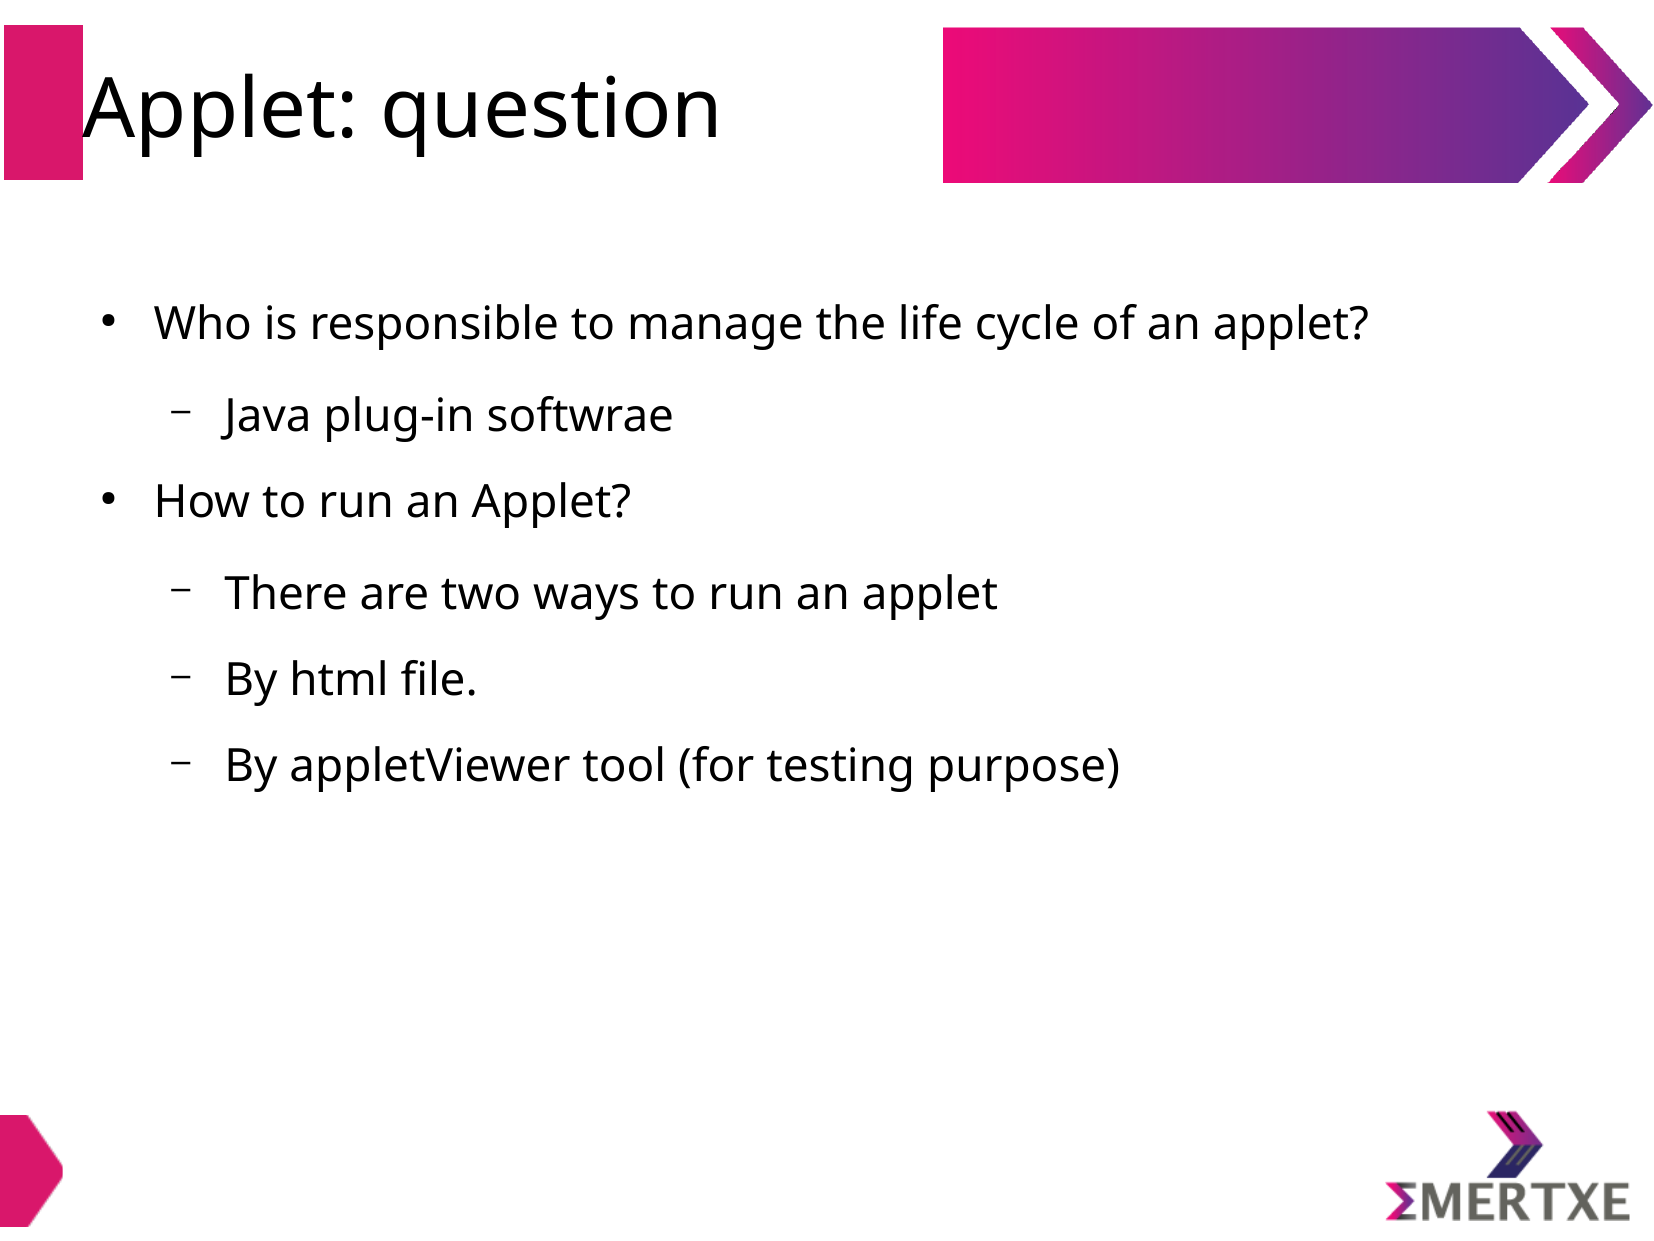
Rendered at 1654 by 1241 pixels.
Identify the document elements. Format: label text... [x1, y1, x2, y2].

list Who is responsible to manage the life cycle of an applet? Java plug-in softwrae How to run an Applet? There are two ways to run an applet By html file. By appletViewer tool (for testing purpose) [82, 290, 1571, 1010]
picture [1385, 1107, 1631, 1221]
picture [1571, 27, 1653, 183]
title Applet: question [82, 2, 1571, 210]
